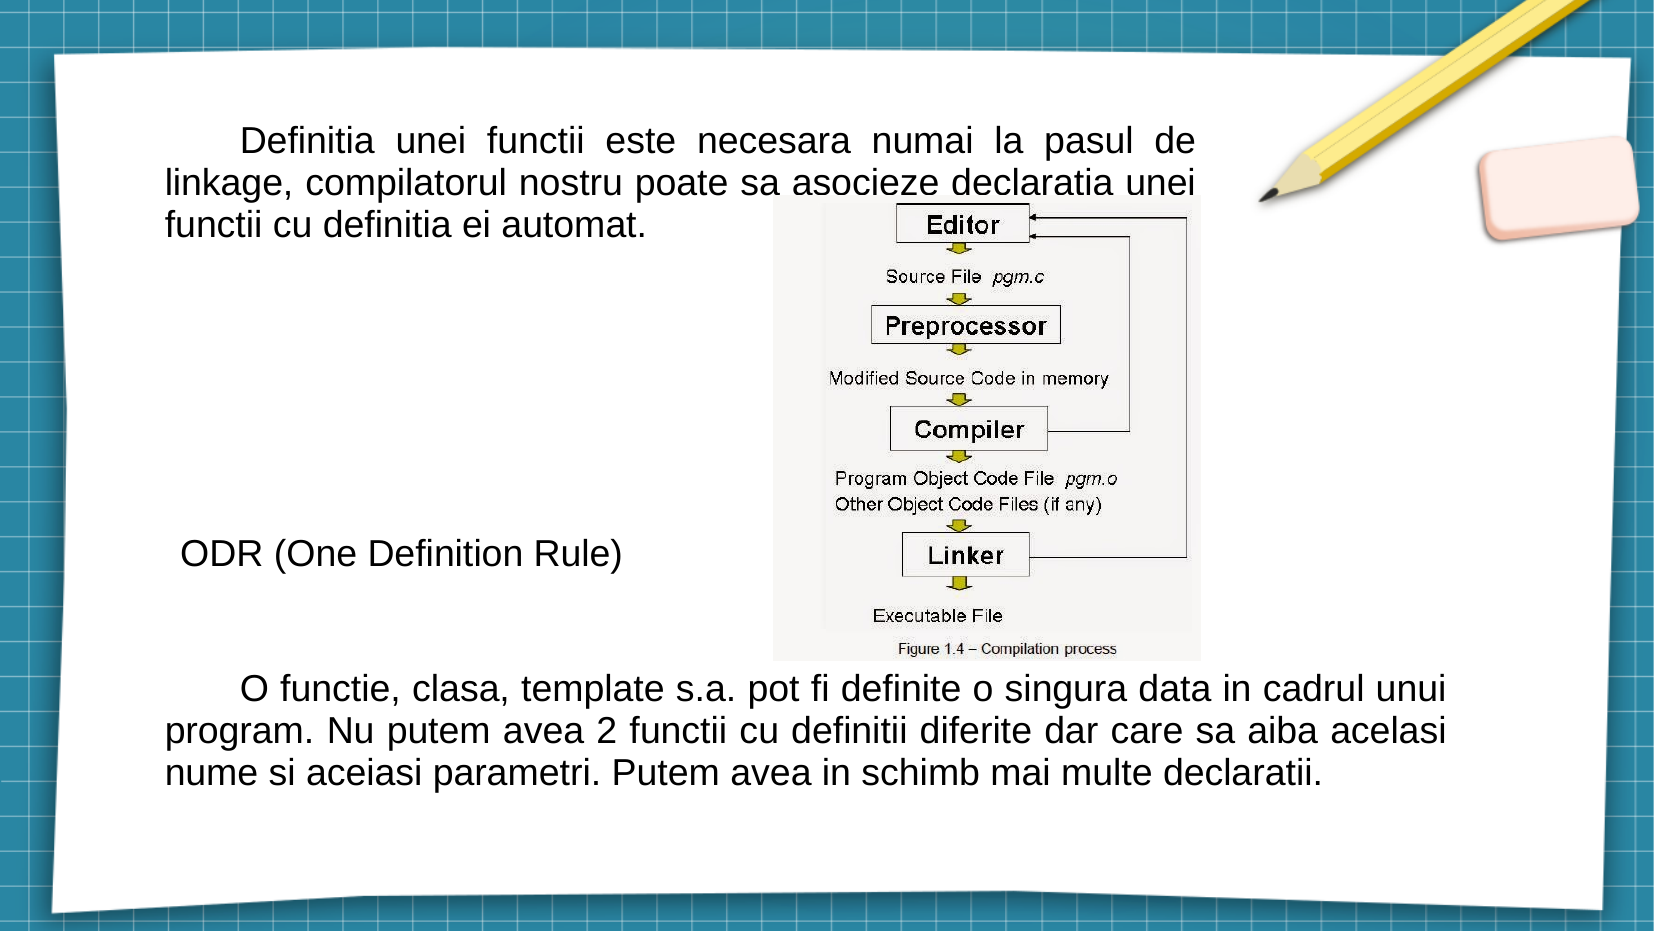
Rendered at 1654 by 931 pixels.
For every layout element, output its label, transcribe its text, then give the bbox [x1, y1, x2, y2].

text_box O functie, clasa, template s.a. pot fi definite o singura data in cadrul unui program. Nu putem avea 2 functii cu definitii diferite dar care sa aiba acelasi nume si aceiasi parametri. Putem avea in schimb mai multe declaratii. [150, 660, 1463, 788]
text_box Definitia unei functii este necesara numai la pasul de linkage, compilatorul nostru poate sa asocieze declaratia unei functii cu definitia ei automat. [150, 112, 1238, 240]
text_box ODR (One Definition Rule) [165, 525, 638, 578]
picture [0, 0, 1654, 931]
